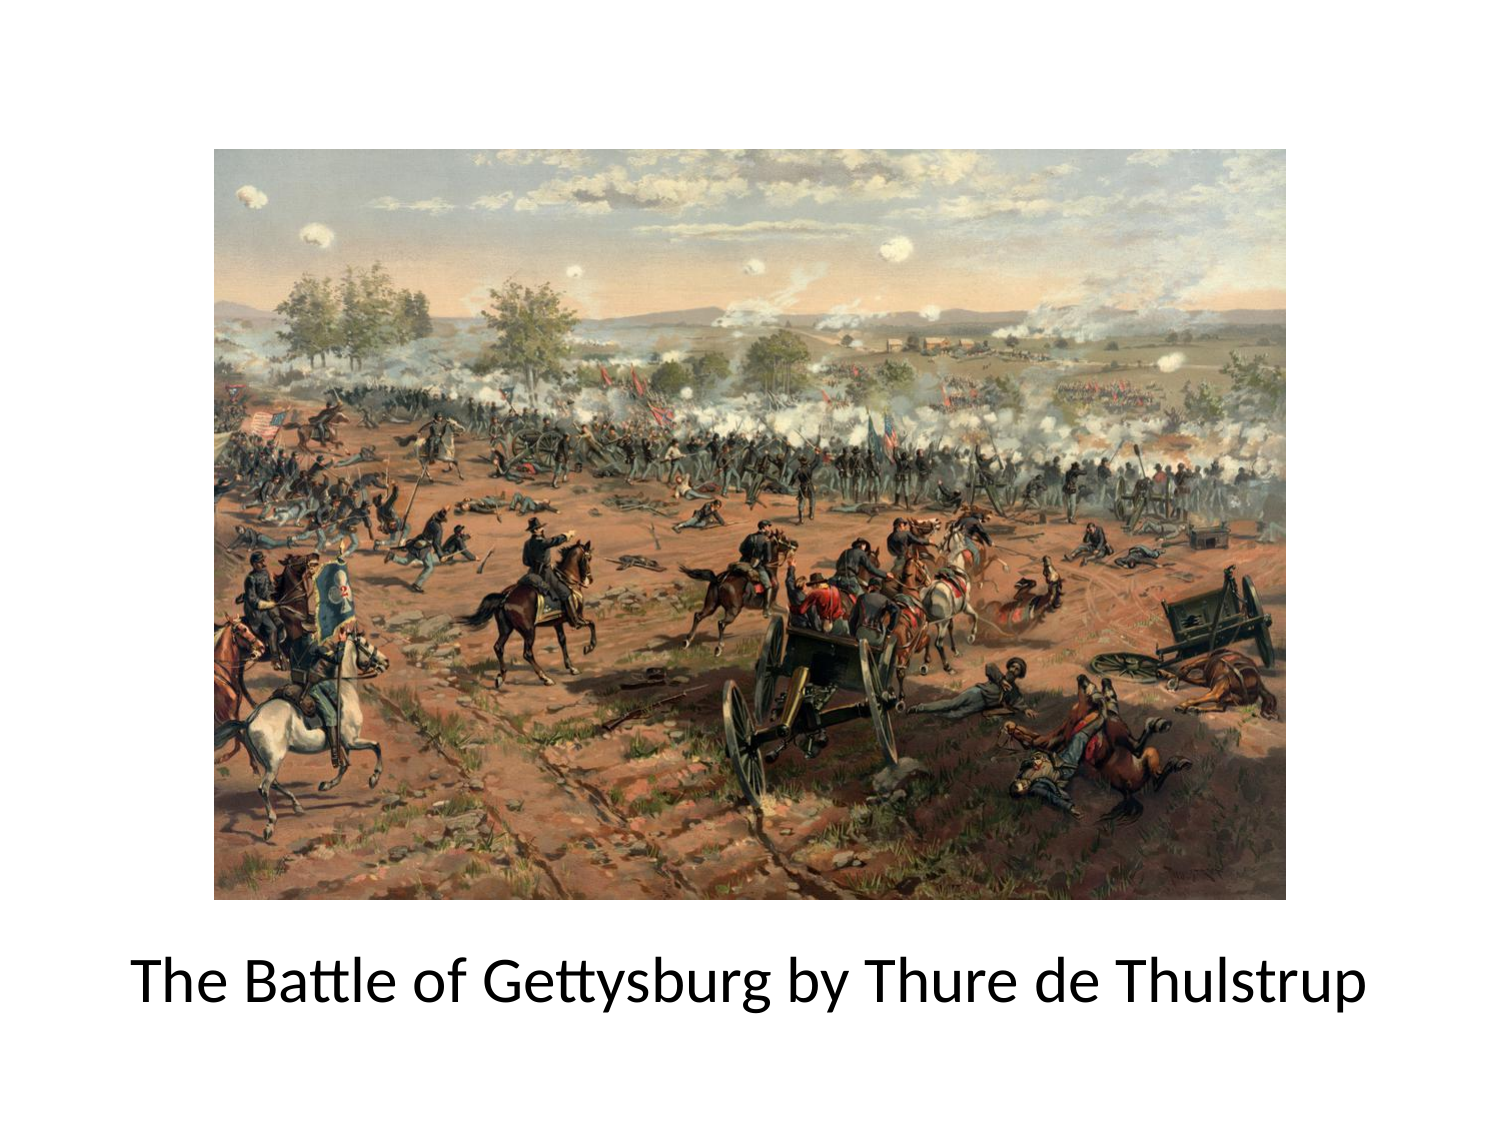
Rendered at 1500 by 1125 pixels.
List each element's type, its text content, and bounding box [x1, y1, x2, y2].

picture [214, 149, 1286, 900]
text_box The Battle of Gettysburg by Thure de Thulstrup [115, 929, 1385, 1023]
